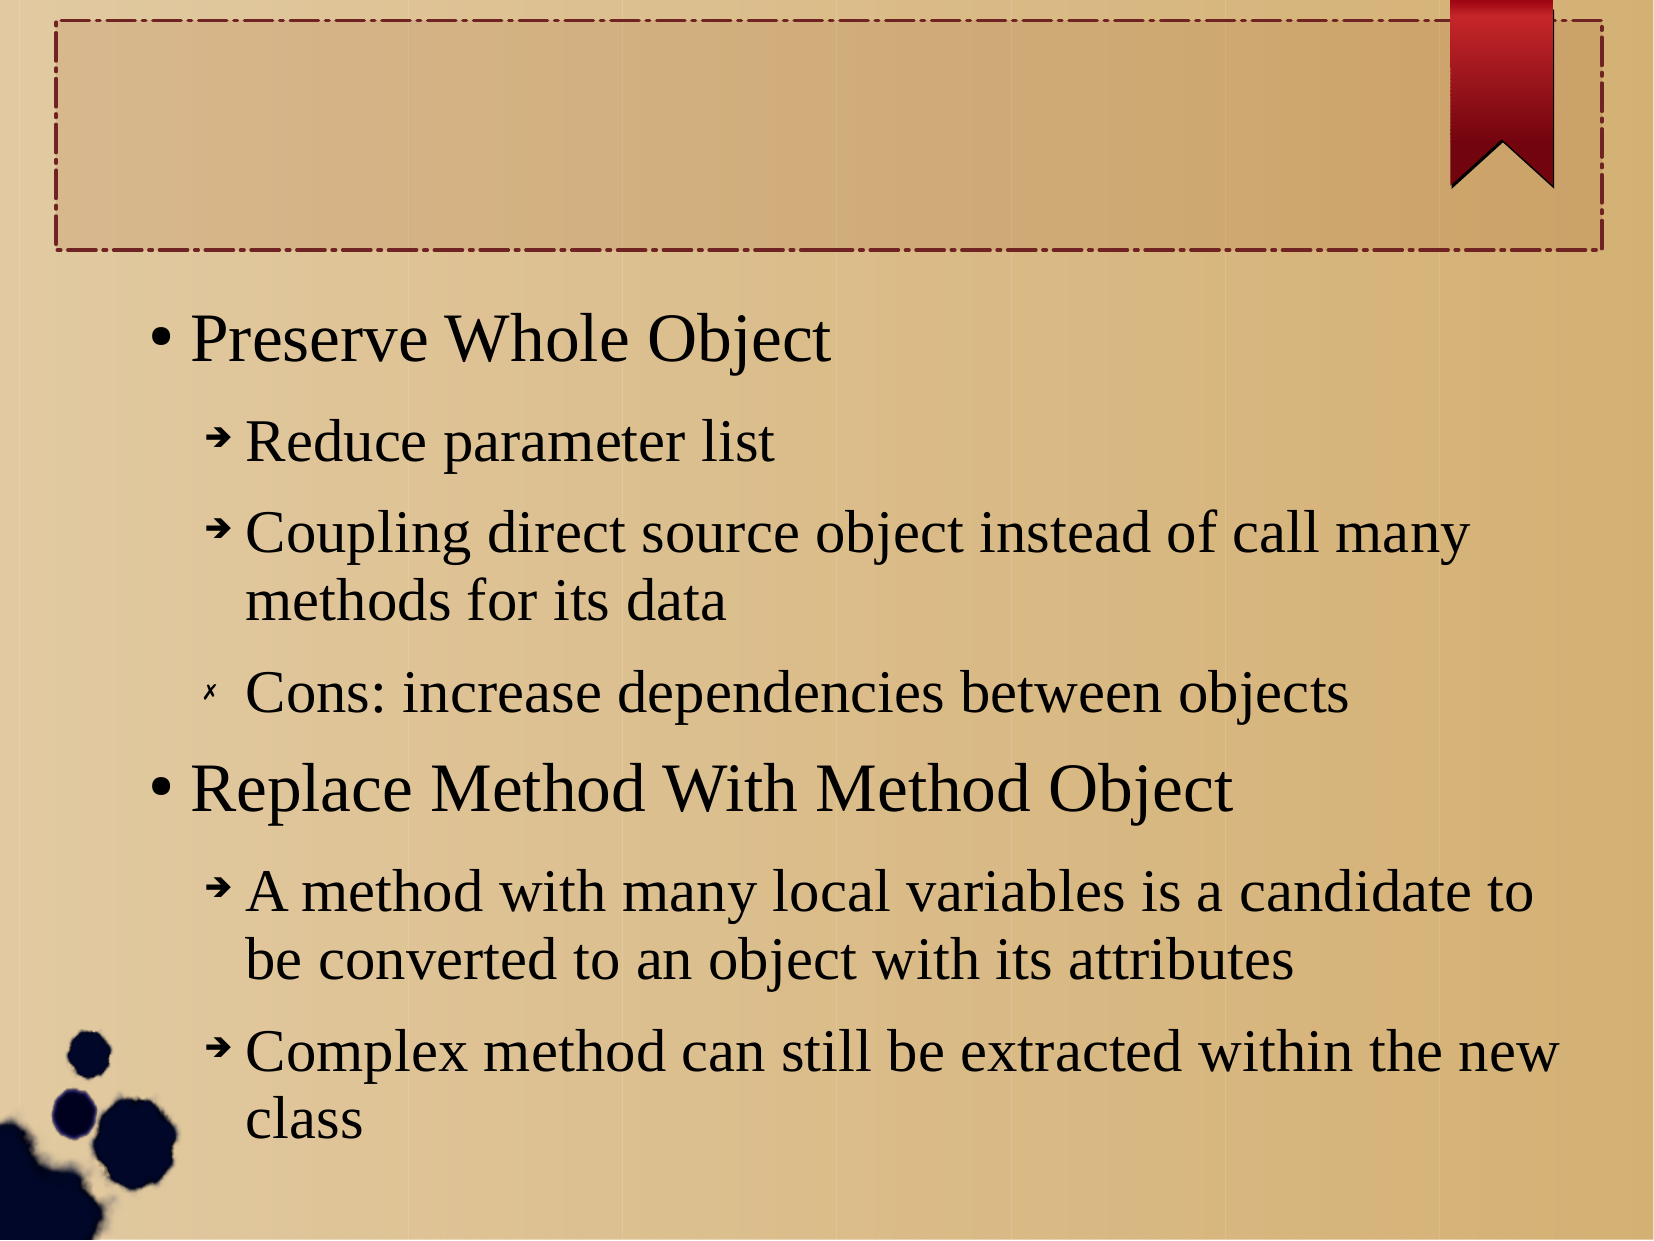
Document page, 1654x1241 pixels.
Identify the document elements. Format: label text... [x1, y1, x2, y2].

list Preserve Whole Object Reduce parameter list Coupling direct source object instead of call many methods for its data Cons: increase dependencies between objects Replace Method With Method Object A method with many local variables is a candidate to be converted to an object with its attributes Complex method can still be extracted within the new class [135, 299, 1571, 1156]
